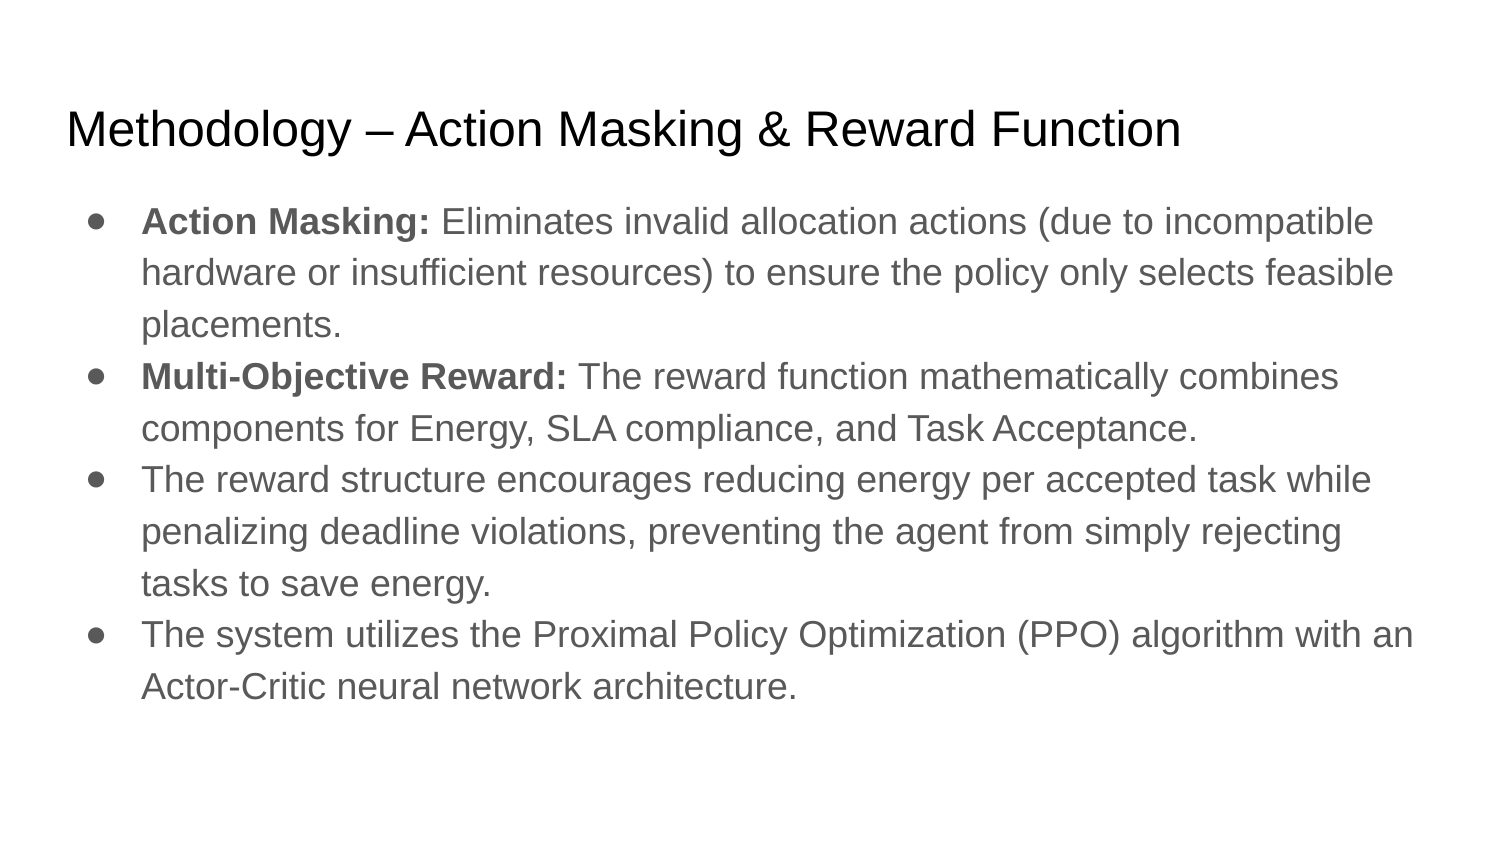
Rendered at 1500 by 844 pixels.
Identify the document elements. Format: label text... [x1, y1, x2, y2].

title Methodology – Action Masking & Reward Function [51, 80, 1449, 174]
list Action Masking: Eliminates invalid allocation actions (due to incompatible hardware or insufficient resources) to ensure the policy only selects feasible placements. Multi-Objective Reward: The reward function mathematically combines components for Energy, SLA compliance, and Task Acceptance. The reward structure encourages reducing energy per accepted task while penalizing deadline violations, preventing the agent from simply rejecting tasks to save energy. The system utilizes the Proximal Policy Optimization (PPO) algorithm with an Actor-Critic neural network architecture. [51, 174, 1449, 723]
